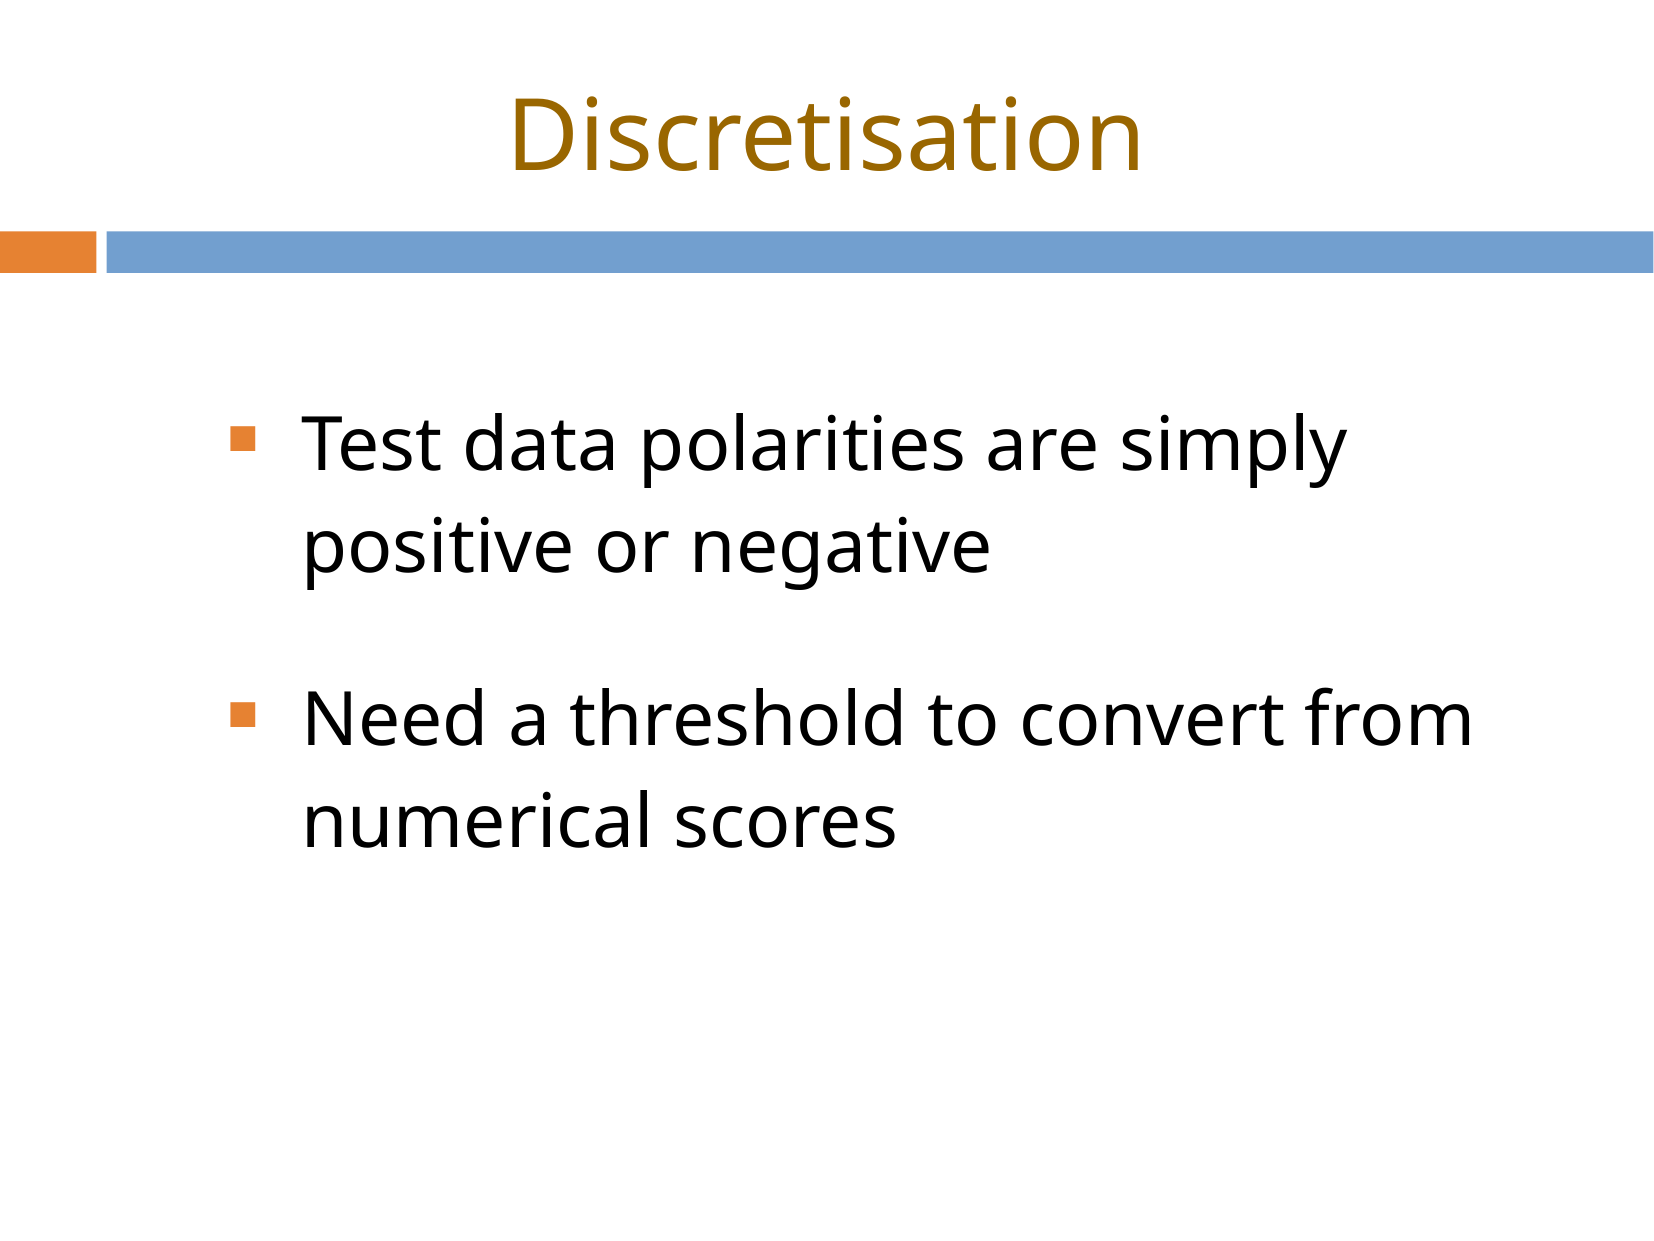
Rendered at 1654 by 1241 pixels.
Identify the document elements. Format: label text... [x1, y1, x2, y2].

title Discretisation [0, 49, 1654, 213]
list Test data polarities are simply positive or negative Need a threshold to convert from numerical scores [212, 389, 1512, 1111]
